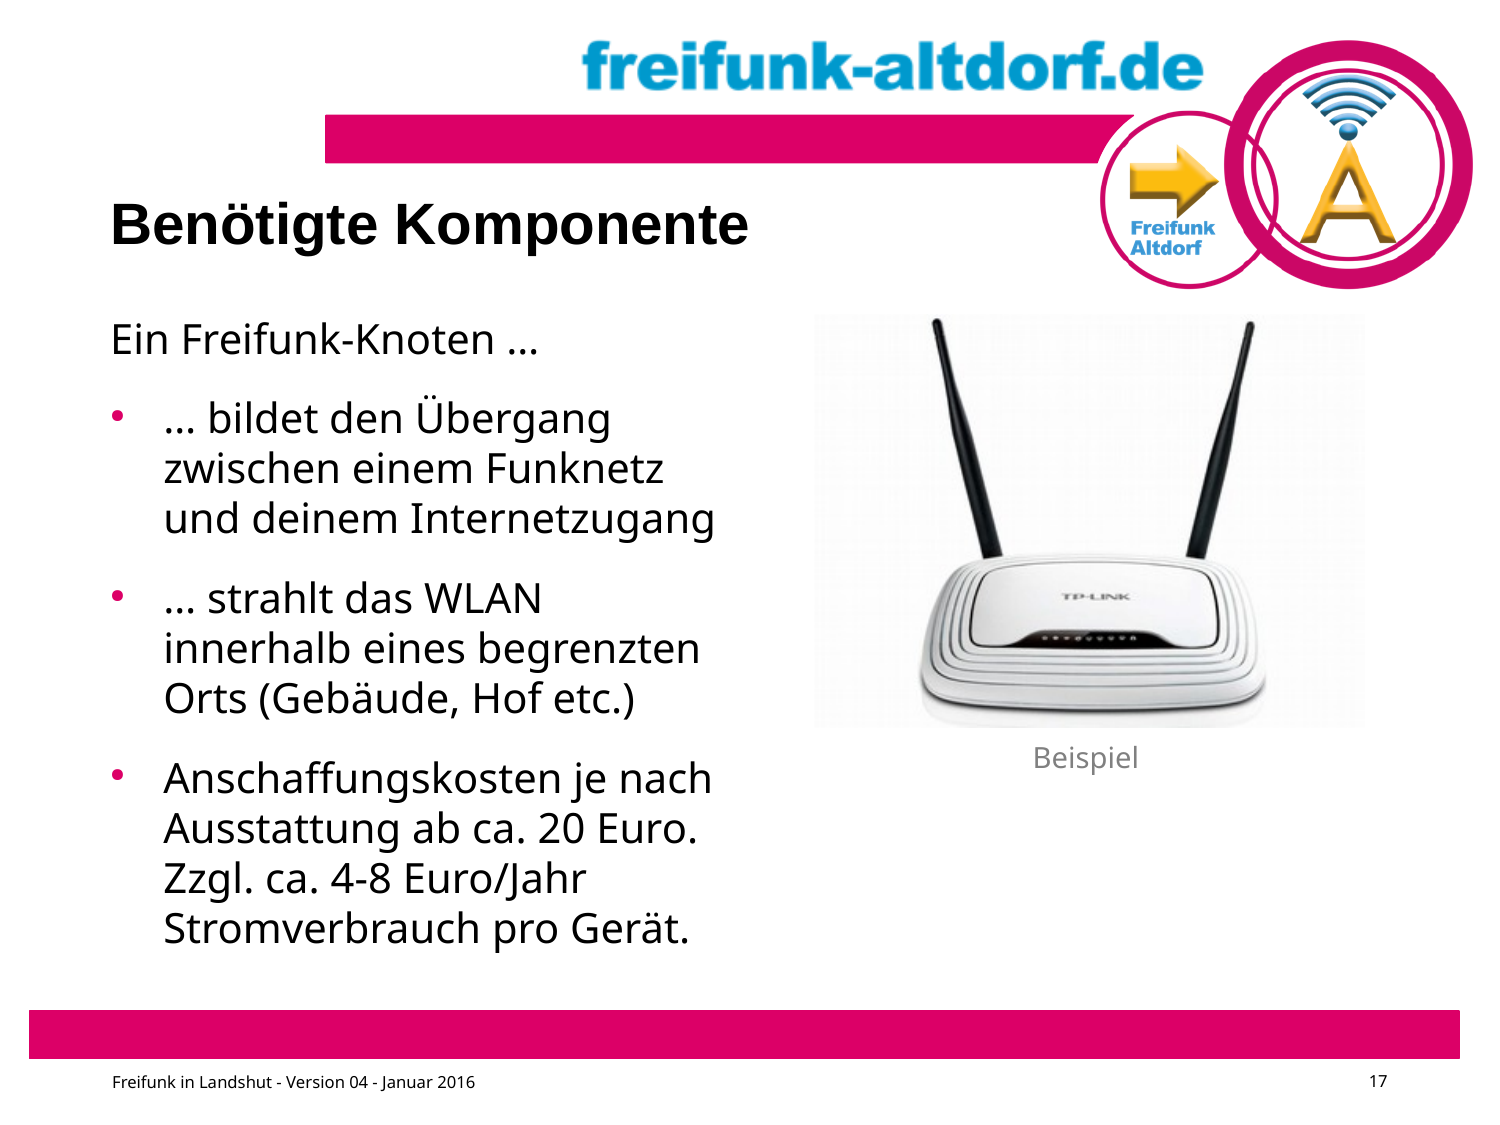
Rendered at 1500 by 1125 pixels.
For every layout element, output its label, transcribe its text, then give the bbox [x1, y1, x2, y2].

slide_number <Foliennummer> [1107, 1058, 1388, 1106]
picture [562, 24, 1474, 296]
picture [814, 314, 1365, 728]
title Benötigte Komponente [110, 160, 1093, 282]
list Ein Freifunk-Knoten … … bildet den Übergang zwischen einem Funknetz und deinem Internetzugang … strahlt das WLAN innerhalb eines begrenzten Orts (Gebäude, Hof etc.) Anschaffungskosten je nach Ausstattung ab ca. 20 Euro. Zzgl. ca. 4-8 Euro/Jahr Stromverbrauch pro Gerät. [110, 312, 738, 1000]
footer Freifunk in Landshut - Version 04 - Januar 2016 [112, 1058, 1090, 1106]
list Beispiel [762, 739, 1392, 1000]
